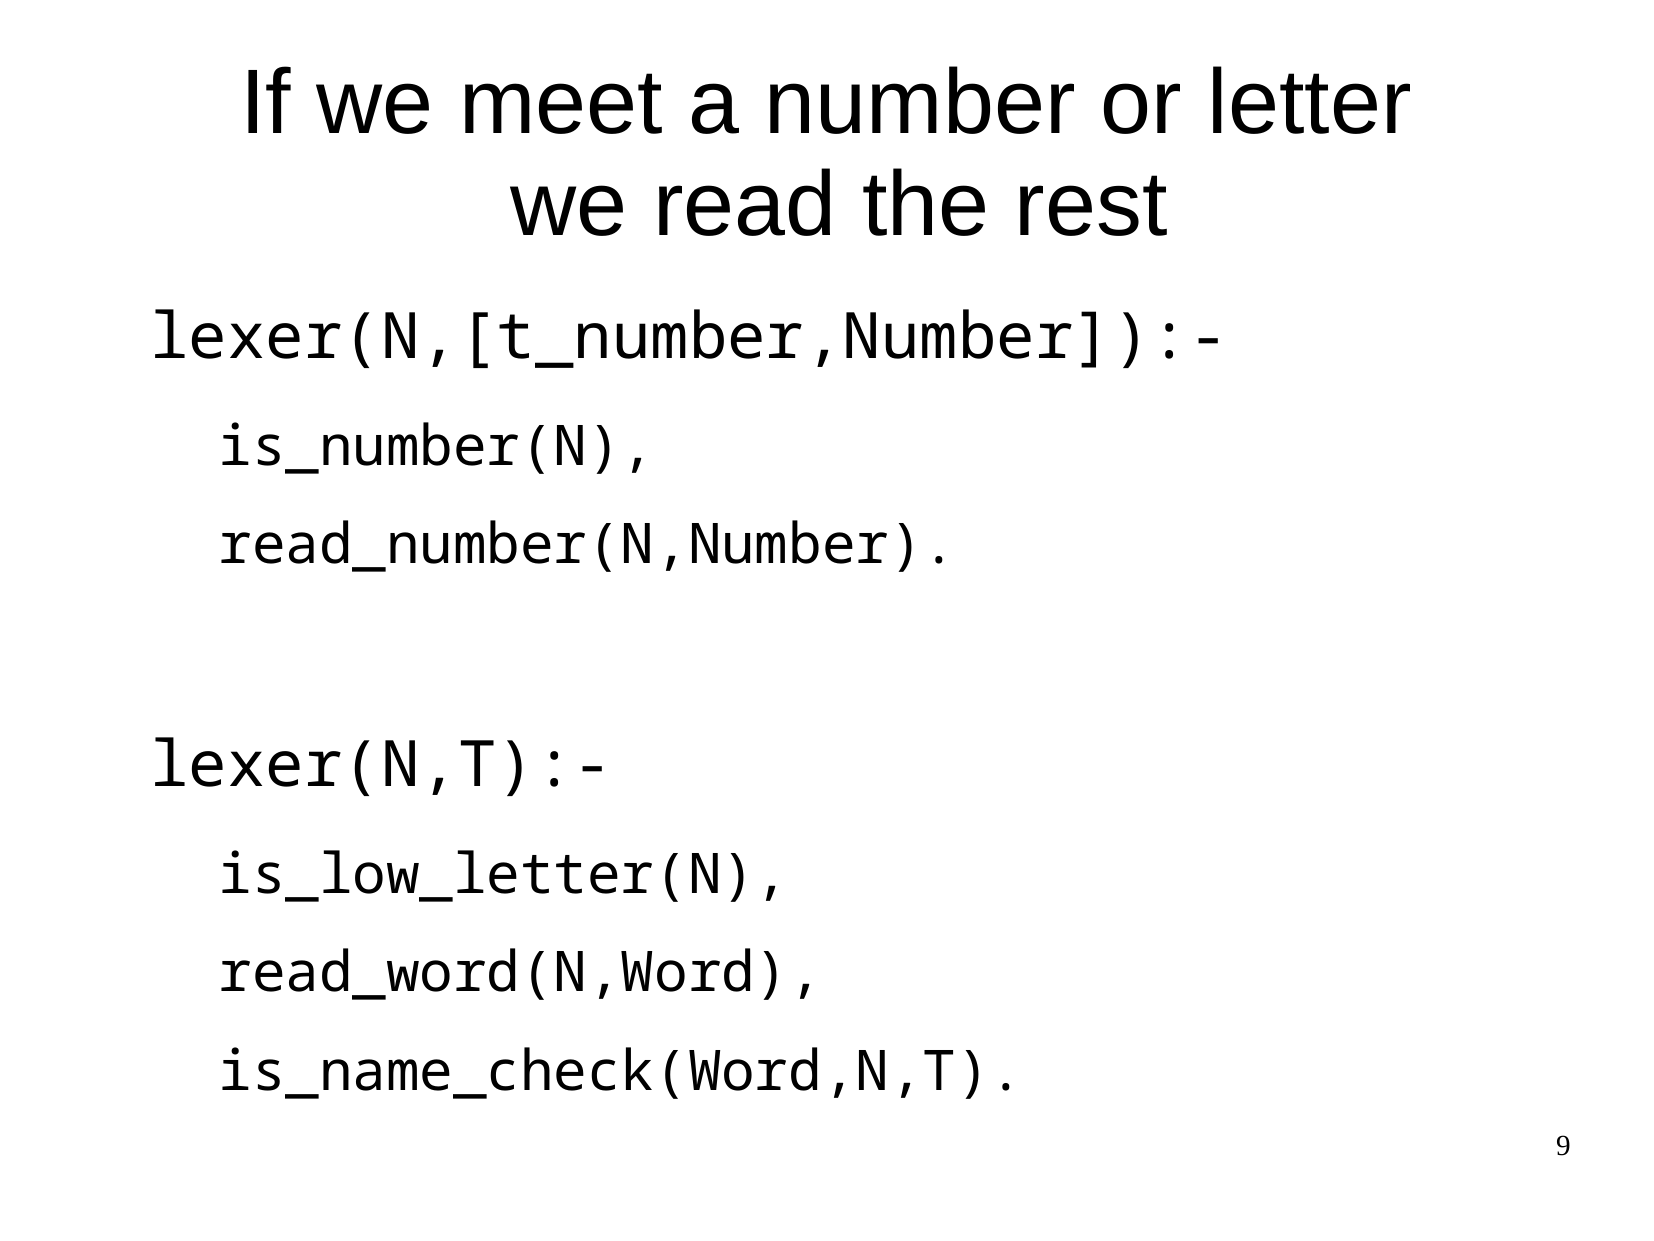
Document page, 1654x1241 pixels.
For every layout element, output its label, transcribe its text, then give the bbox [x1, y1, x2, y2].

title If we meet a number or letter we read the rest [82, 49, 1571, 257]
list lexer(N,[t_number,Number]):- is_number(N), read_number(N,Number). lexer(N,T):- is_low_letter(N), read_word(N,Word), is_name_check(Word,N,T). [82, 290, 1571, 1109]
